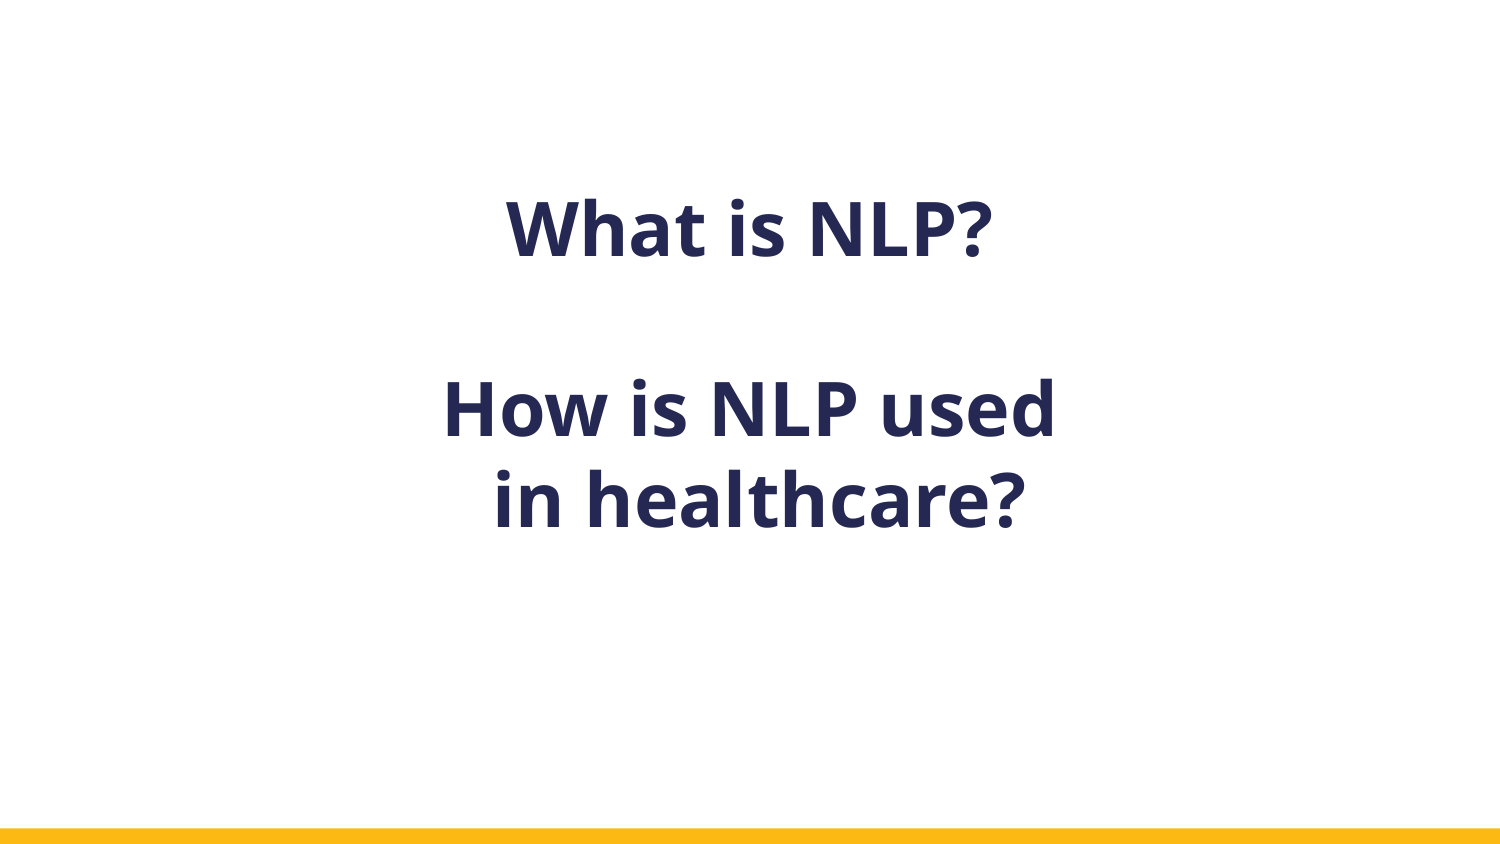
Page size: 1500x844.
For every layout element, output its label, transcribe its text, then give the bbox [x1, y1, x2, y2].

title What is NLP? How is NLP used in healthcare? [0, 171, 1500, 550]
